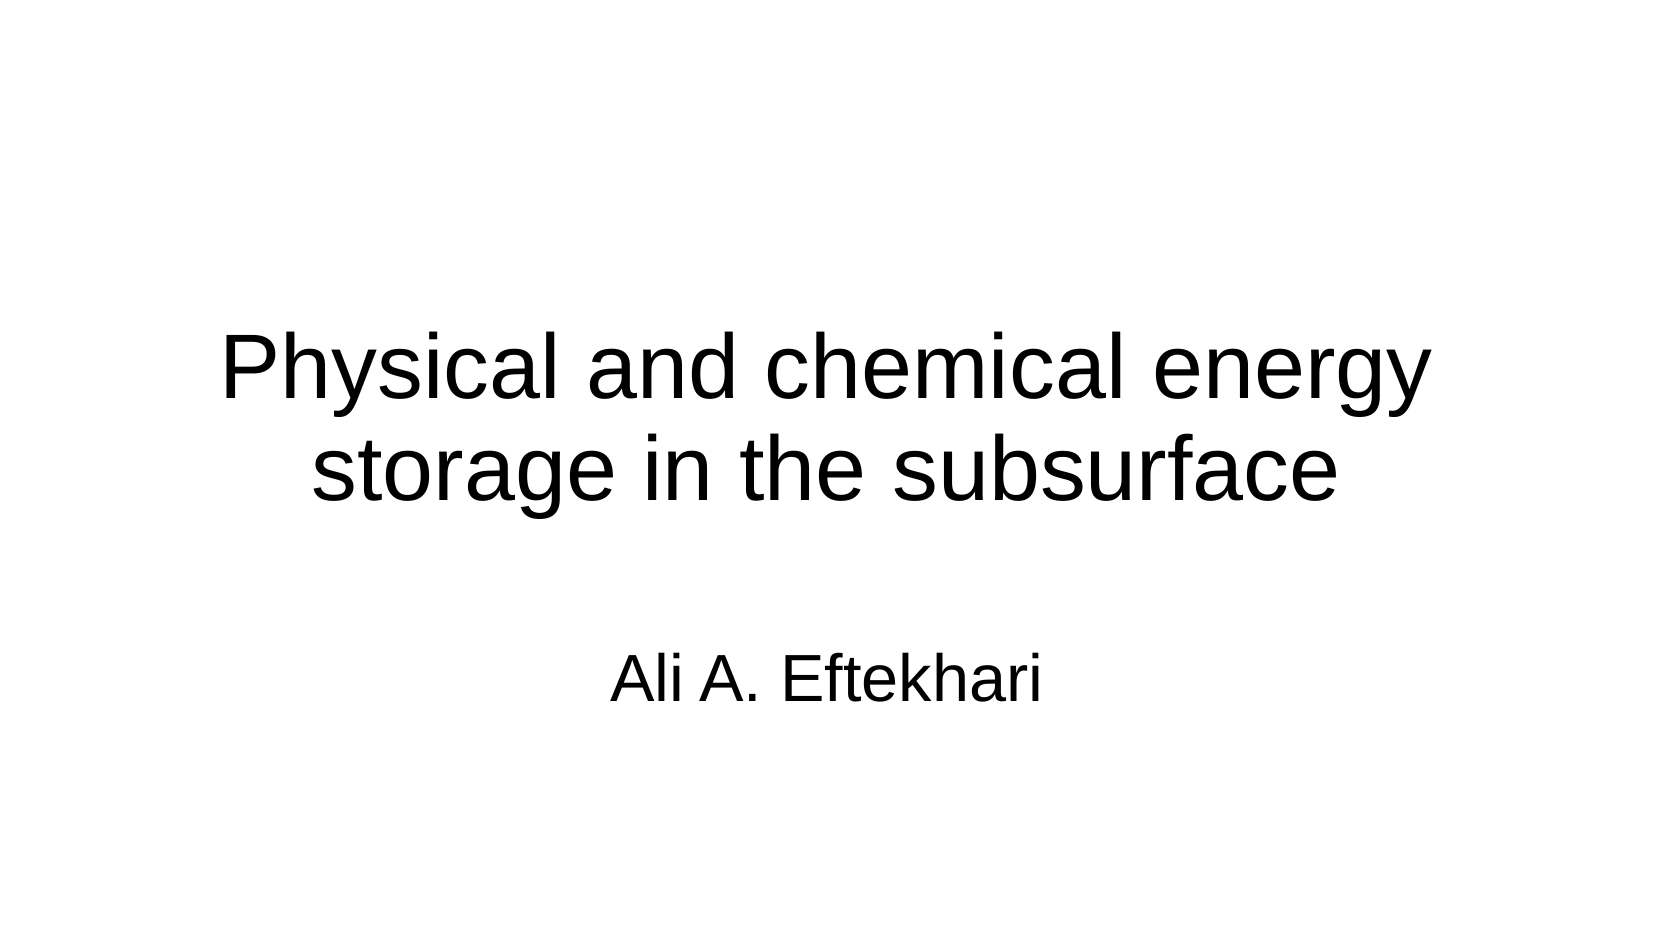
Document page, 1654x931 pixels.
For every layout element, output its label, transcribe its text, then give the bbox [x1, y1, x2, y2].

title Physical and chemical energy storage in the subsurface [82, 315, 1571, 521]
subtitle Ali A. Eftekhari [82, 600, 1571, 758]
